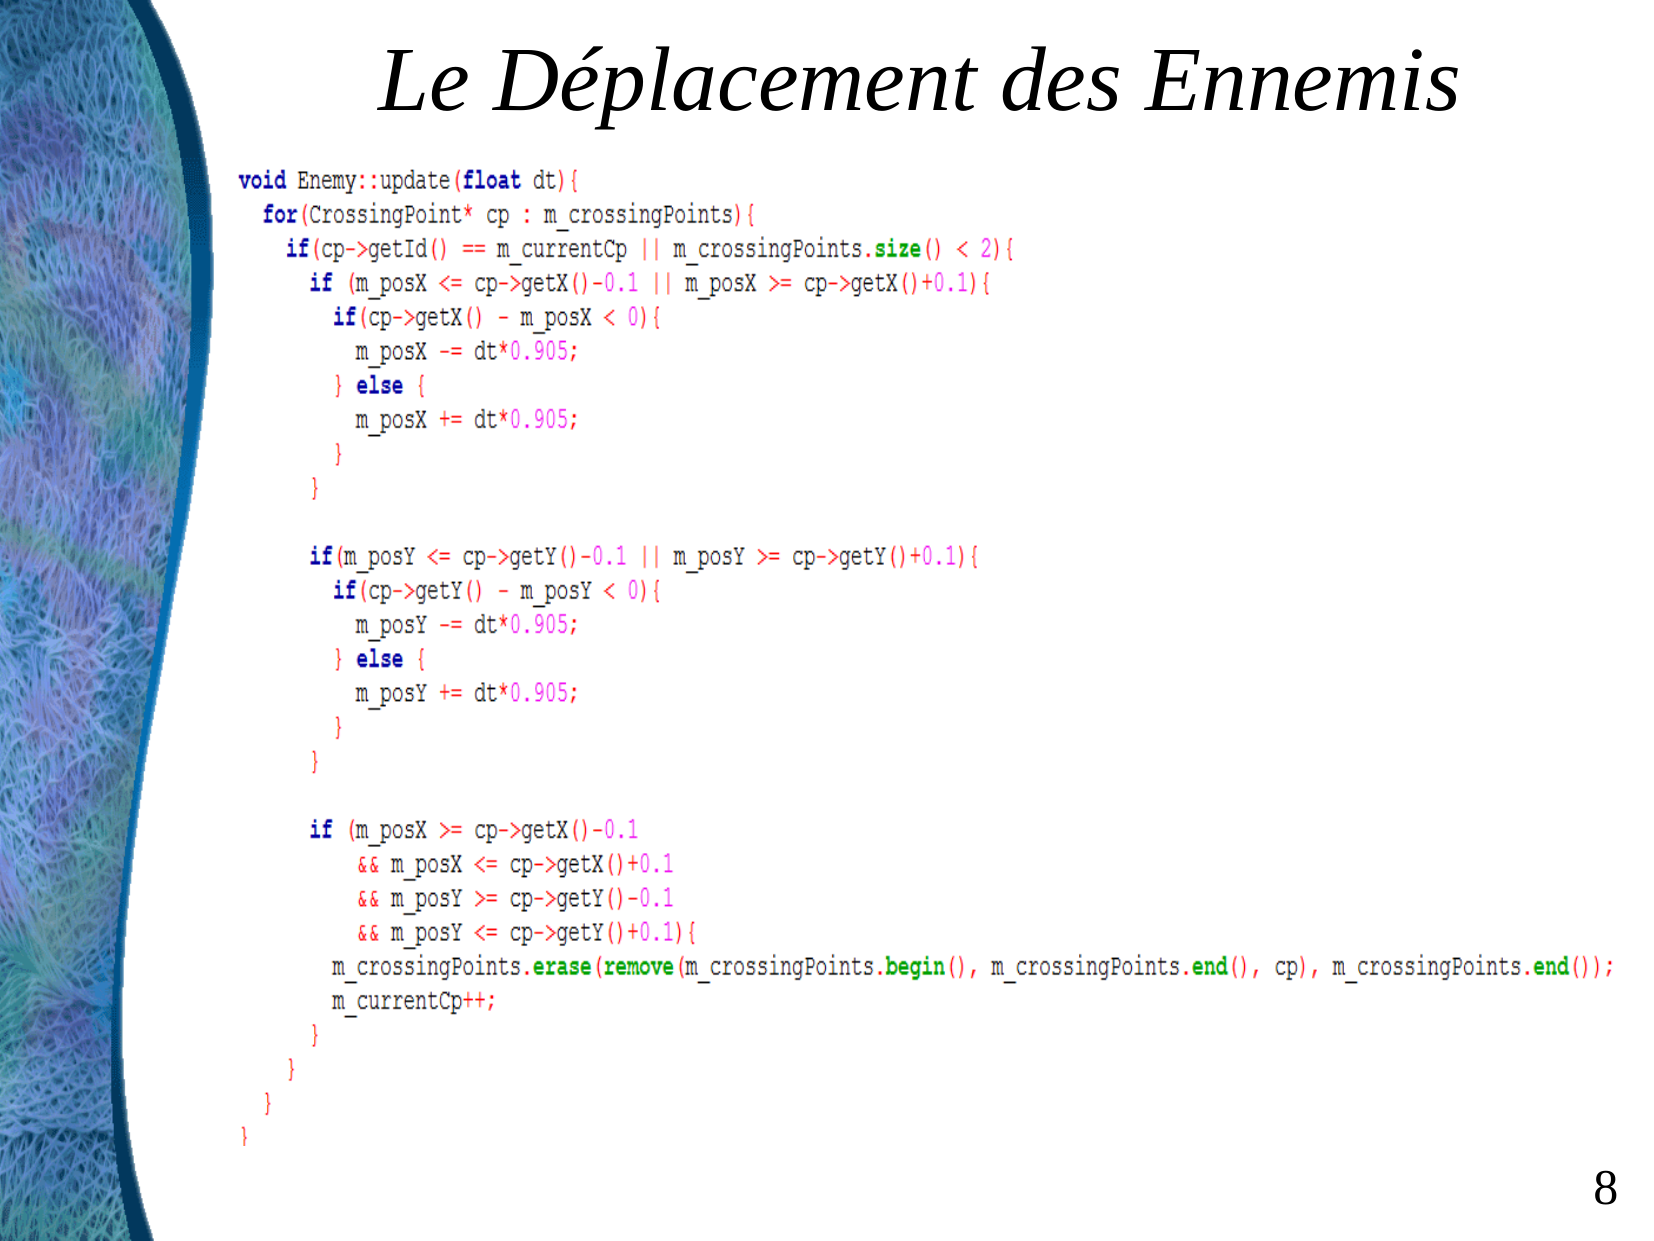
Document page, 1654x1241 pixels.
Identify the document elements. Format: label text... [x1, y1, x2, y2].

picture [0, 0, 229, 1241]
title Le Déplacement des Ennemis [223, 28, 1619, 130]
text_box <numéro> [1593, 1160, 1654, 1217]
picture [233, 165, 1630, 1146]
